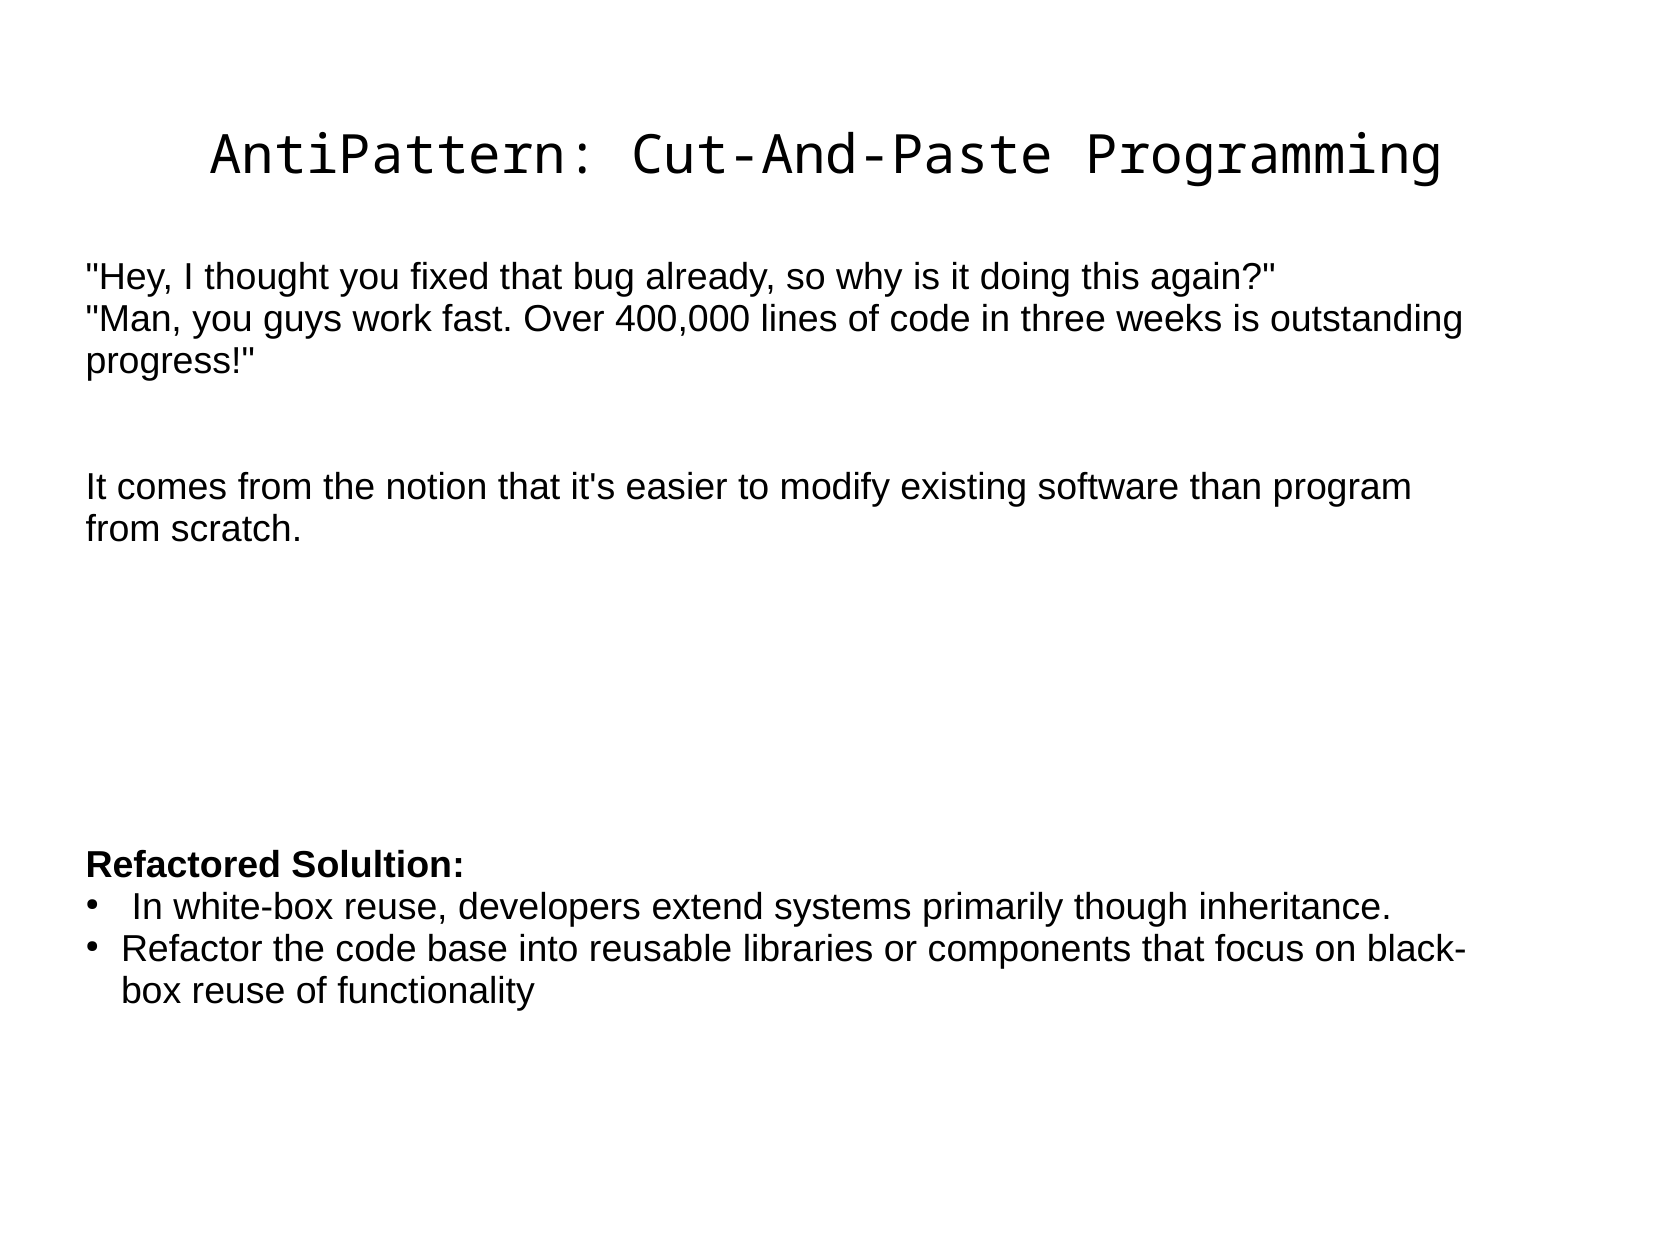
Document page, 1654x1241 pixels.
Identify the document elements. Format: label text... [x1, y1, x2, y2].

title AntiPattern: Cut-And-Paste Programming [82, 49, 1571, 257]
text_box "Hey, I thought you fixed that bug already, so why is it doing this again?" "Man, you guys work fast. Over 400,000 lines of code in three weeks is outstanding progress!" It comes from the notion that it's easier to modify existing software than program from scratch. Refactored Solultion: In white-box reuse, developers extend systems primarily though inheritance. Refactor the code base into reusable libraries or components that focus on black-box reuse of functionality [70, 248, 1489, 1019]
